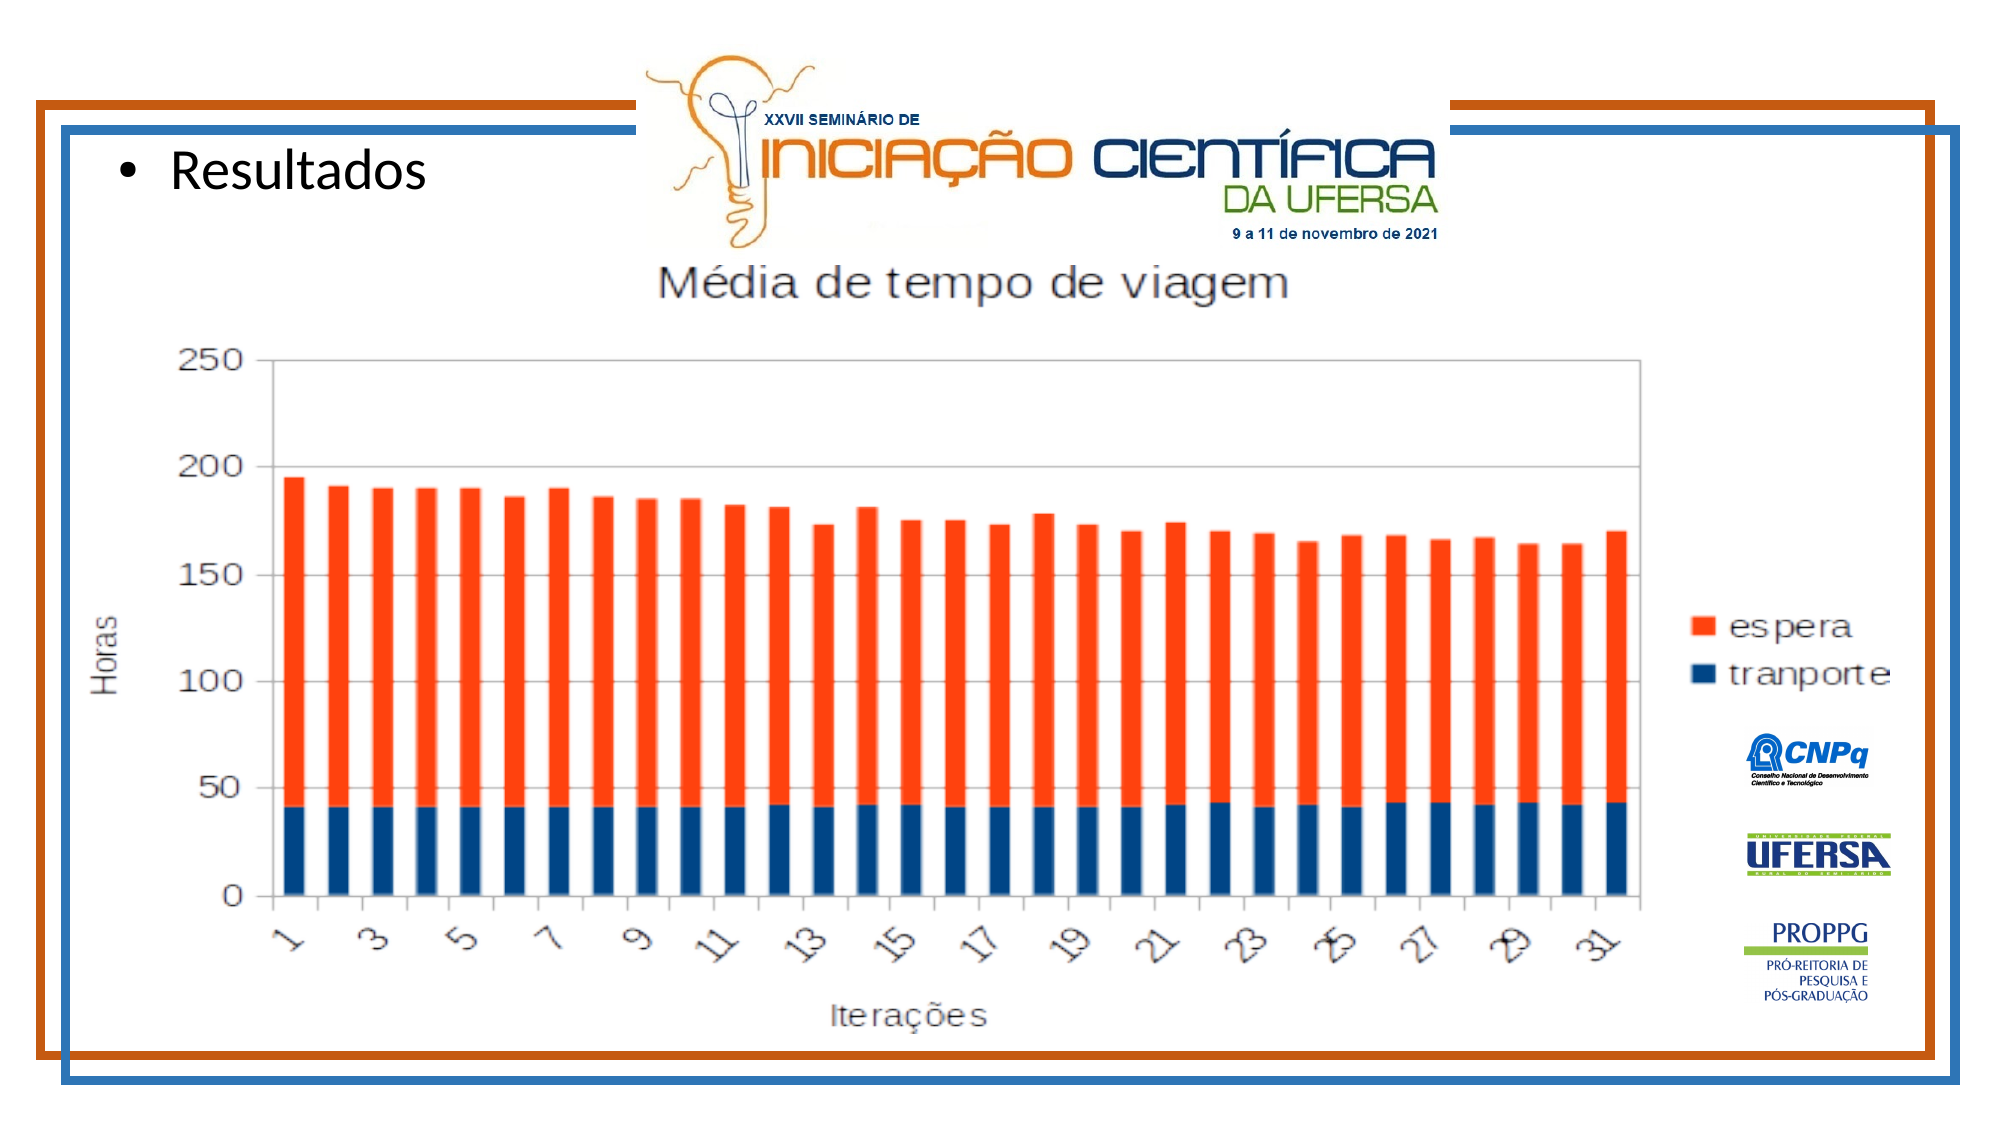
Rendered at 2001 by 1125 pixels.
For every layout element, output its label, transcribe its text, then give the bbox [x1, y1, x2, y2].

picture [88, 265, 1891, 1034]
list Resultados [99, 147, 1900, 801]
picture [636, 44, 1450, 147]
